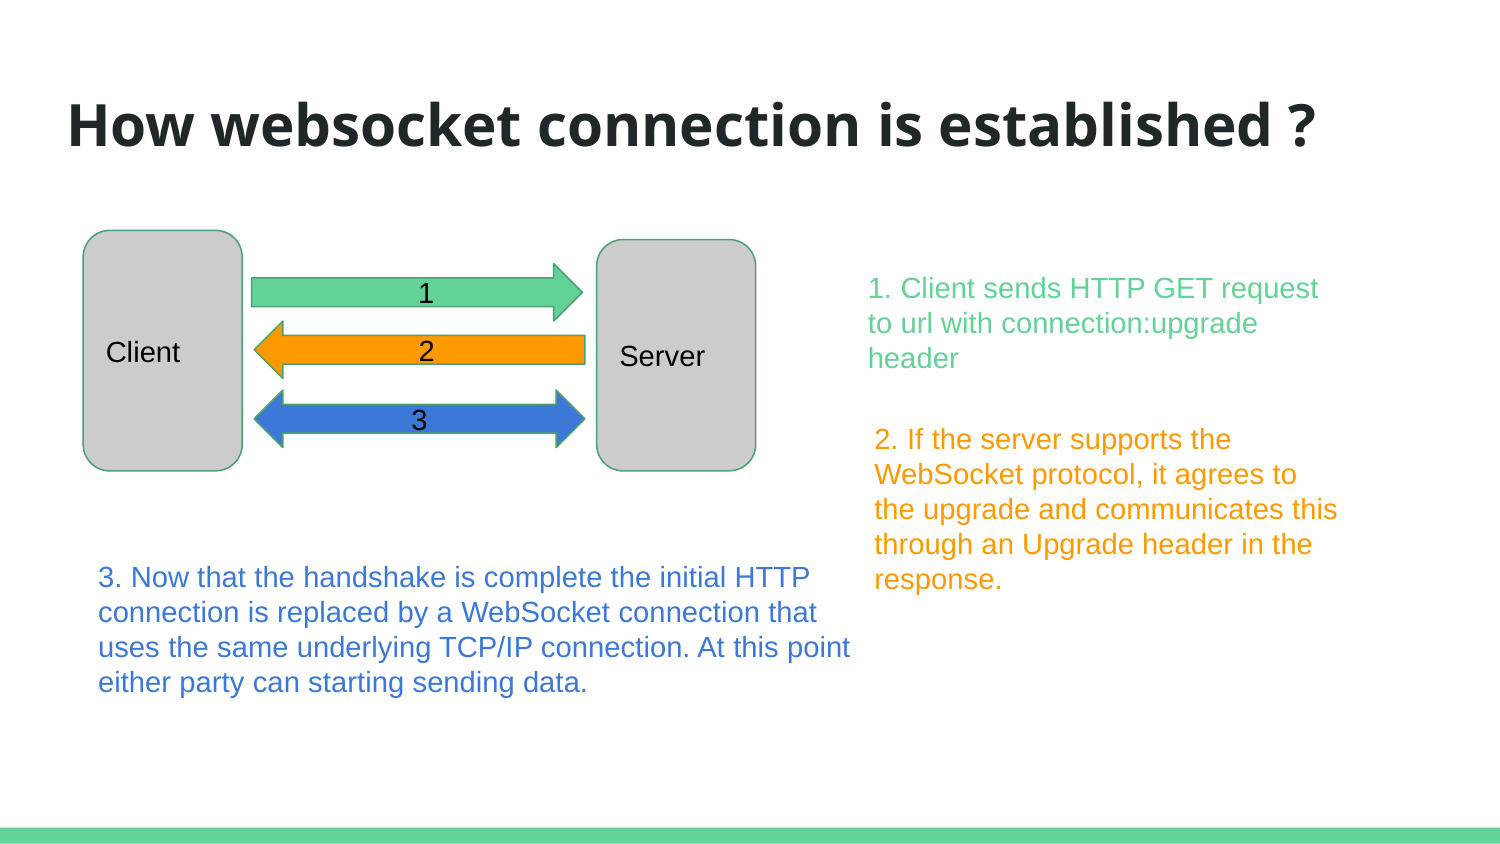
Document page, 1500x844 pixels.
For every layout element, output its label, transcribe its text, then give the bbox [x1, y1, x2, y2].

text_box 2. If the server supports the WebSocket protocol, it agrees to the upgrade and communicates this through an Upgrade header in the response. [859, 405, 1357, 686]
list [51, 189, 1449, 750]
text_box Client [83, 230, 243, 471]
text_box 3 [254, 390, 585, 448]
title How websocket connection is established ? [51, 72, 1449, 167]
text_box 3. Now that the handshake is complete the initial HTTP connection is replaced by a WebSocket connection that uses the same underlying TCP/IP connection. At this point either party can starting sending data. [83, 543, 872, 686]
text_box Server [596, 239, 756, 471]
text_box 2 [254, 321, 585, 379]
text_box 1 [251, 263, 583, 322]
text_box 1. Client sends HTTP GET request to url with connection:upgrade header [852, 254, 1364, 379]
